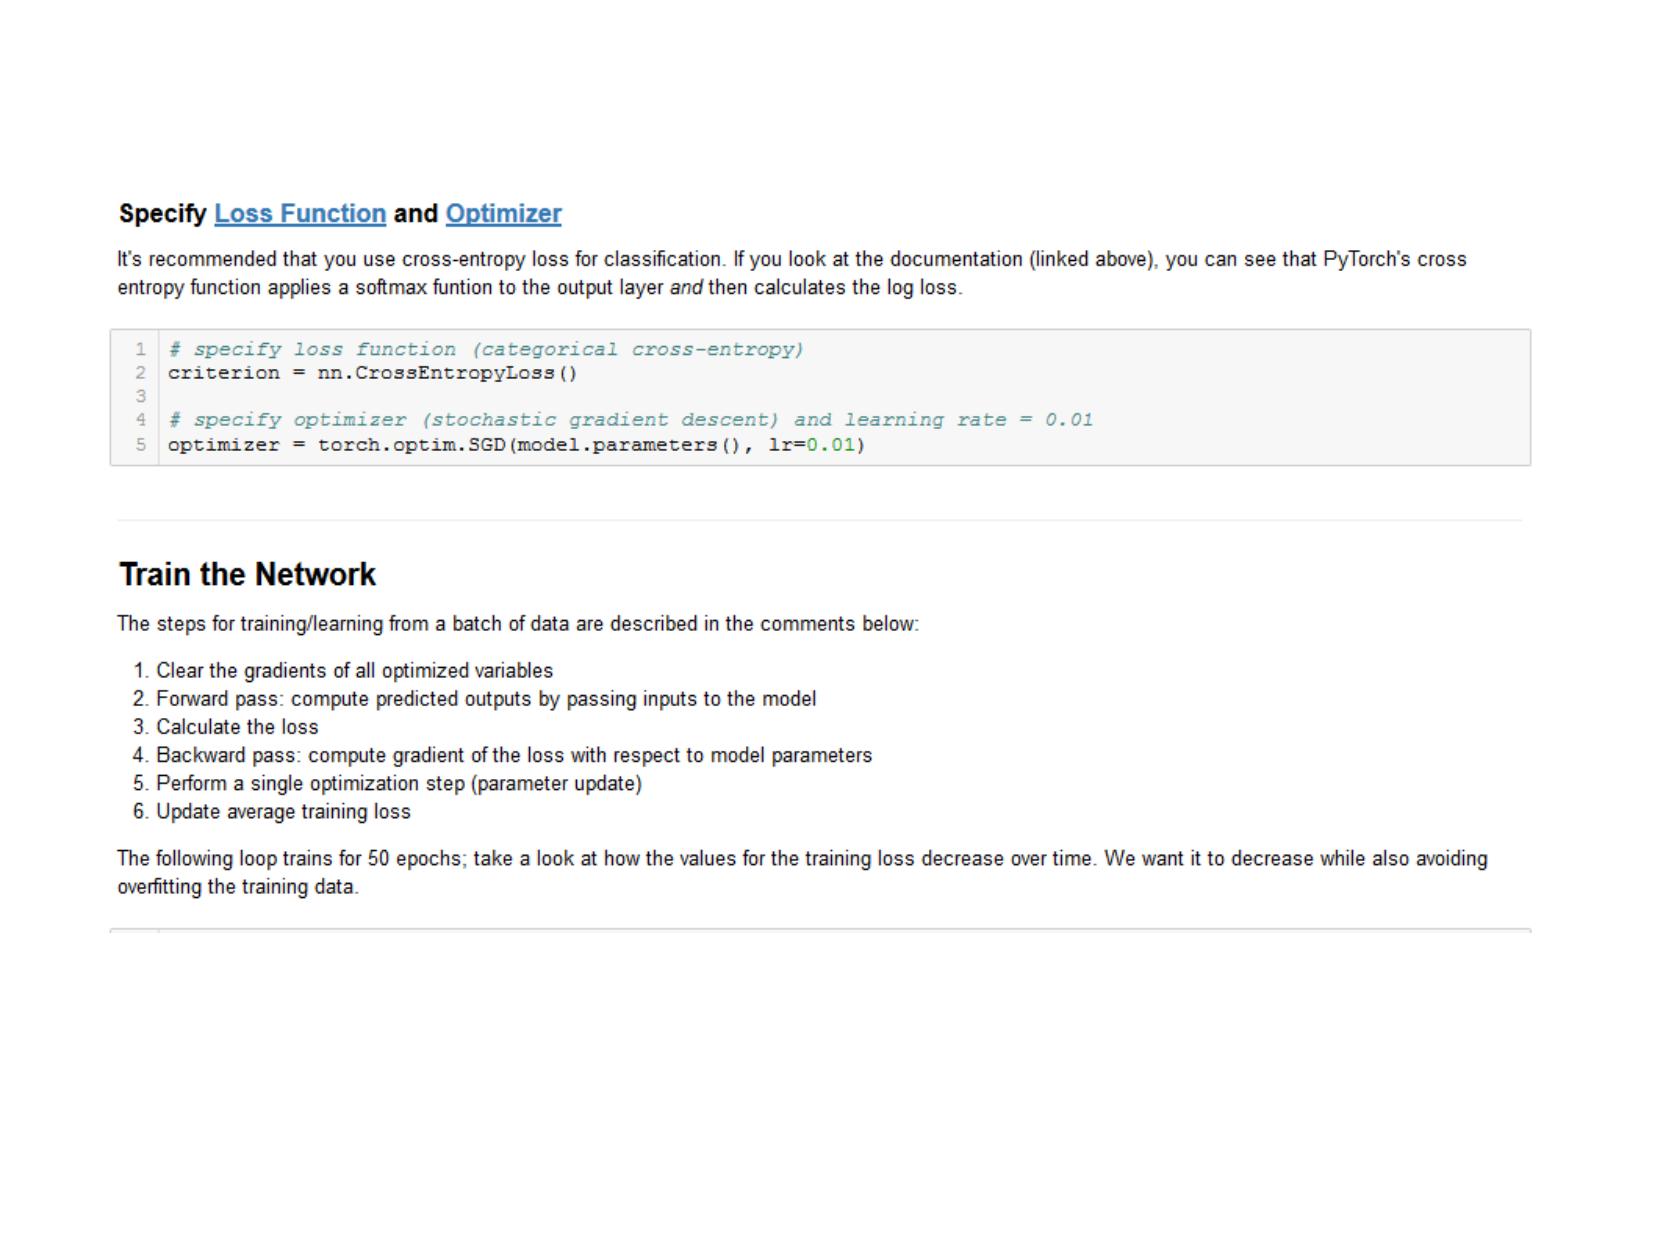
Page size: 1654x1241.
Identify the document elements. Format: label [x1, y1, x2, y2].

picture [102, 188, 1560, 933]
